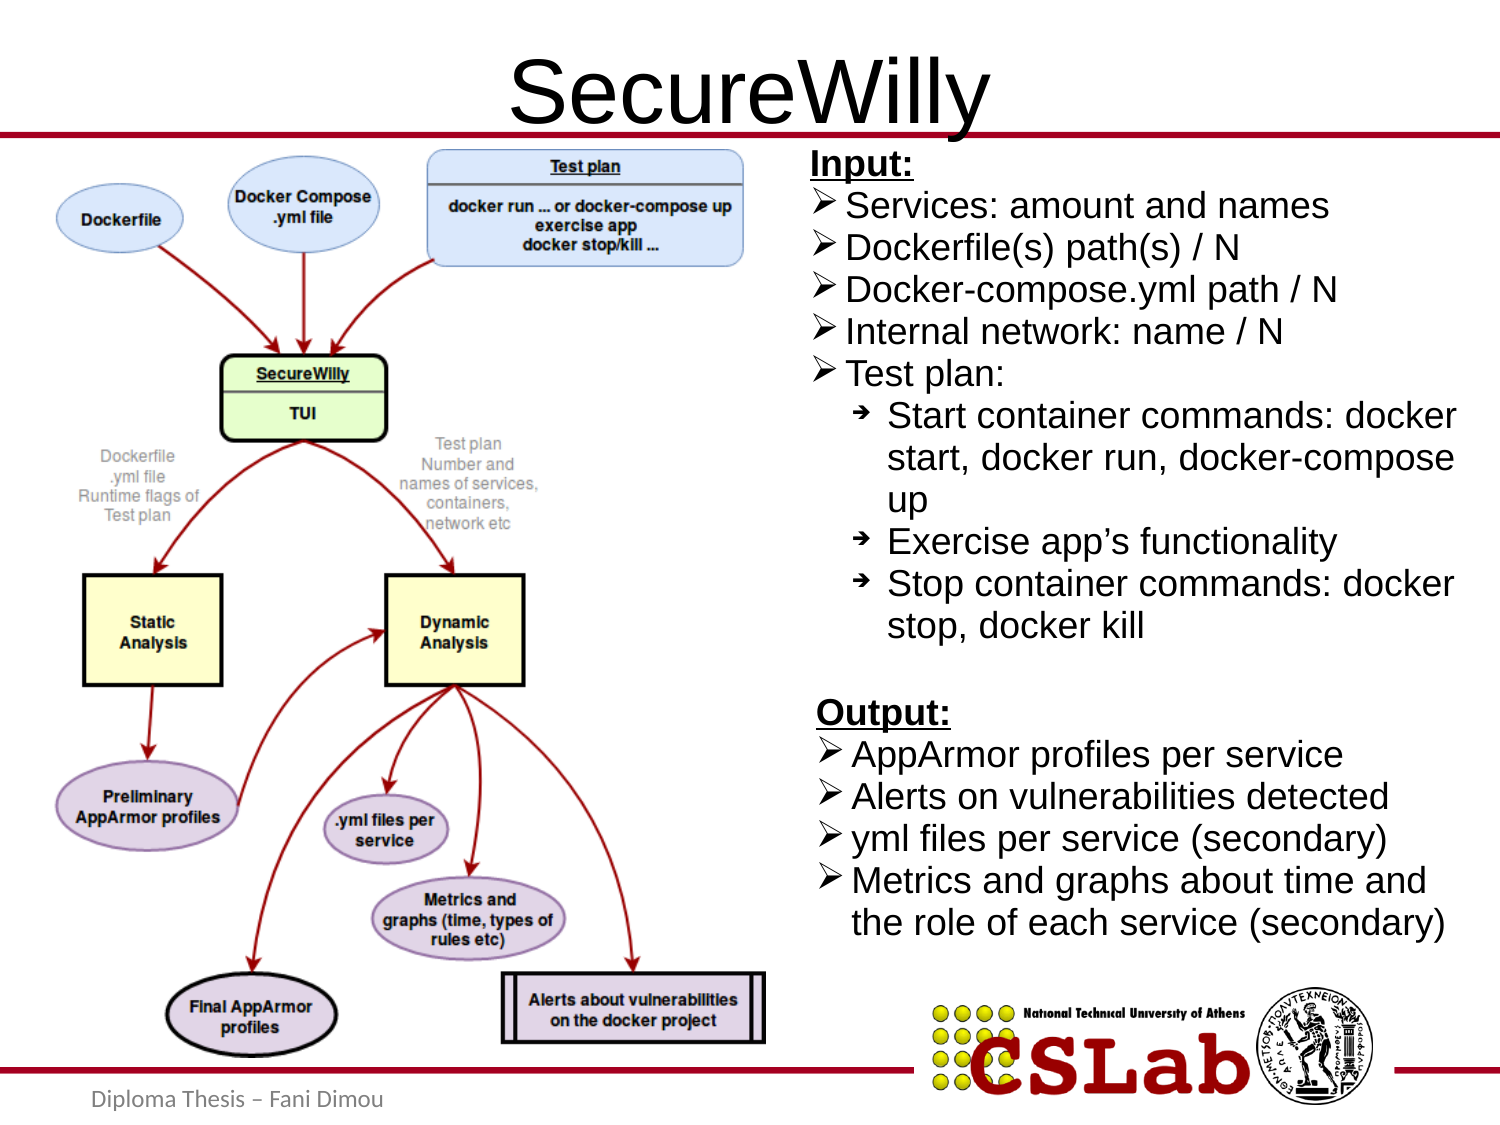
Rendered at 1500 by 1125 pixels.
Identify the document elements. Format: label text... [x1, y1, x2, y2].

picture [15, 149, 766, 1058]
text_box Input: Services: amount and names Dockerfile(s) path(s) / N Docker-compose.yml path / N Internal network: name / N Test plan: Start container commands: docker start, docker run, docker-compose up Exercise app’s functionality Stop container commands: docker stop, docker kill [795, 135, 1486, 738]
text_box Output: AppArmor profiles per service Alerts on vulnerabilities detected yml files per service (secondary) Metrics and graphs about time and the role of each service (secondary) [801, 684, 1492, 1036]
picture [925, 1036, 1373, 1105]
text_box SecureWilly [74, 0, 1425, 180]
